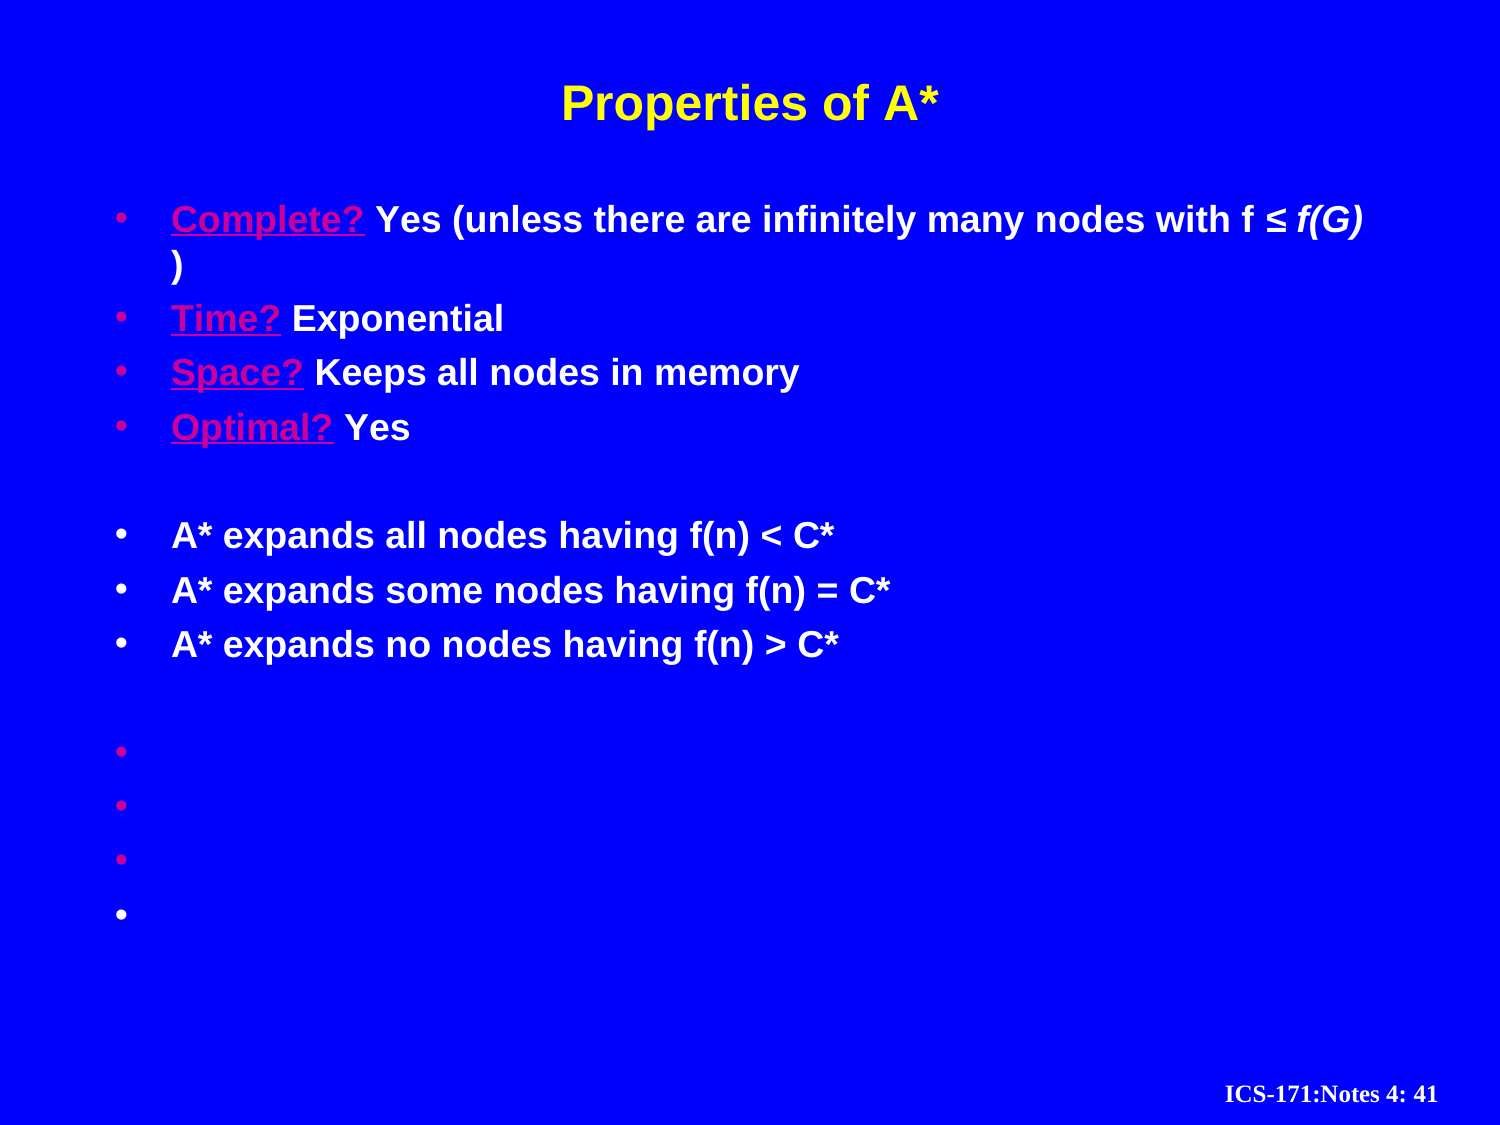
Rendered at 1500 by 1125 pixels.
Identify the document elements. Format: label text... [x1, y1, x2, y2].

list Complete? Yes (unless there are infinitely many nodes with f ≤ f(G) ) Time? Exponential Space? Keeps all nodes in memory Optimal? Yes A* expands all nodes having f(n) < C* A* expands some nodes having f(n) = C* A* expands no nodes having f(n) > C* [99, 187, 1388, 1013]
title Properties of A* [112, 49, 1388, 150]
